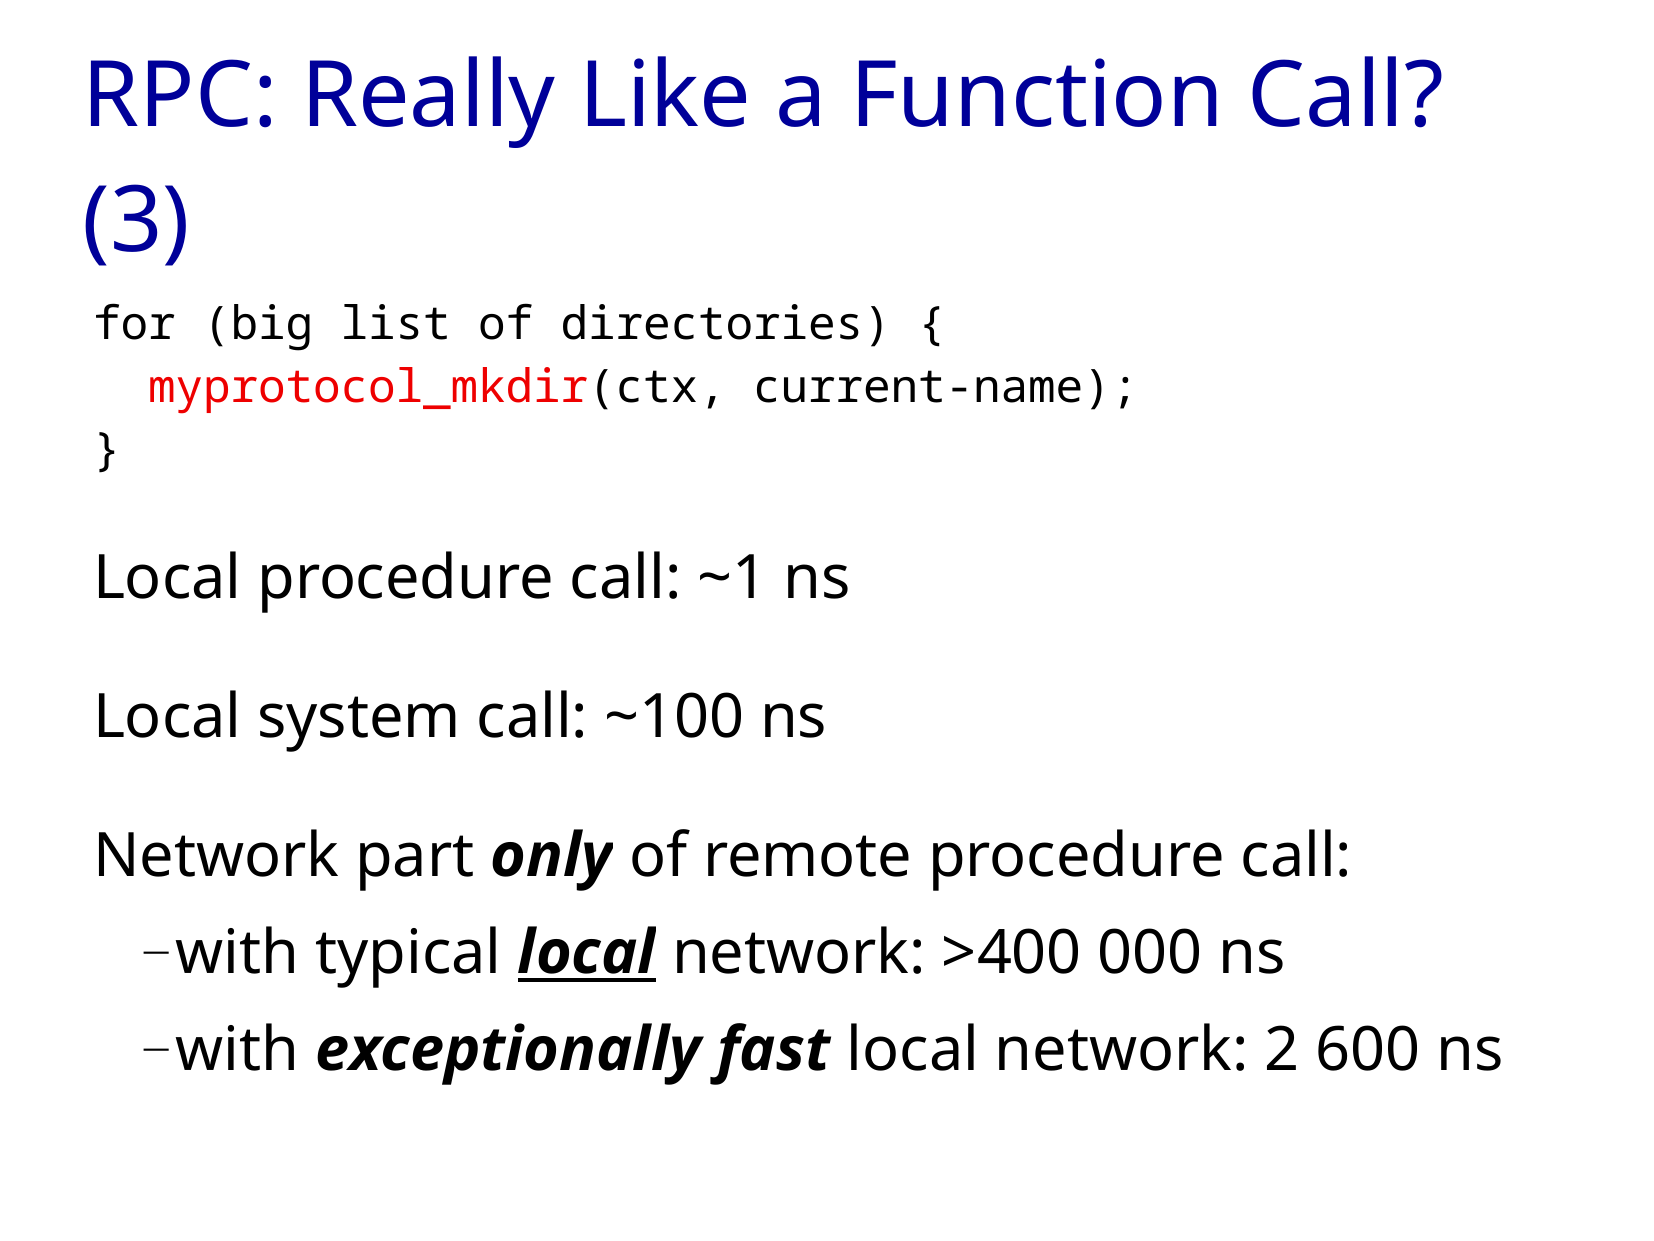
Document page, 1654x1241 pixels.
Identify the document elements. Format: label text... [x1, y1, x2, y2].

list for (big list of directories) { myprotocol_mkdir(ctx, current-name); } Local procedure call: ~1 ns Local system call: ~100 ns Network part only of remote procedure call: with typical local network: >400 000 ns with exceptionally fast local network: 2 600 ns [60, 290, 1654, 1096]
title RPC: Really Like a Function Call? (3) [82, 49, 1571, 257]
